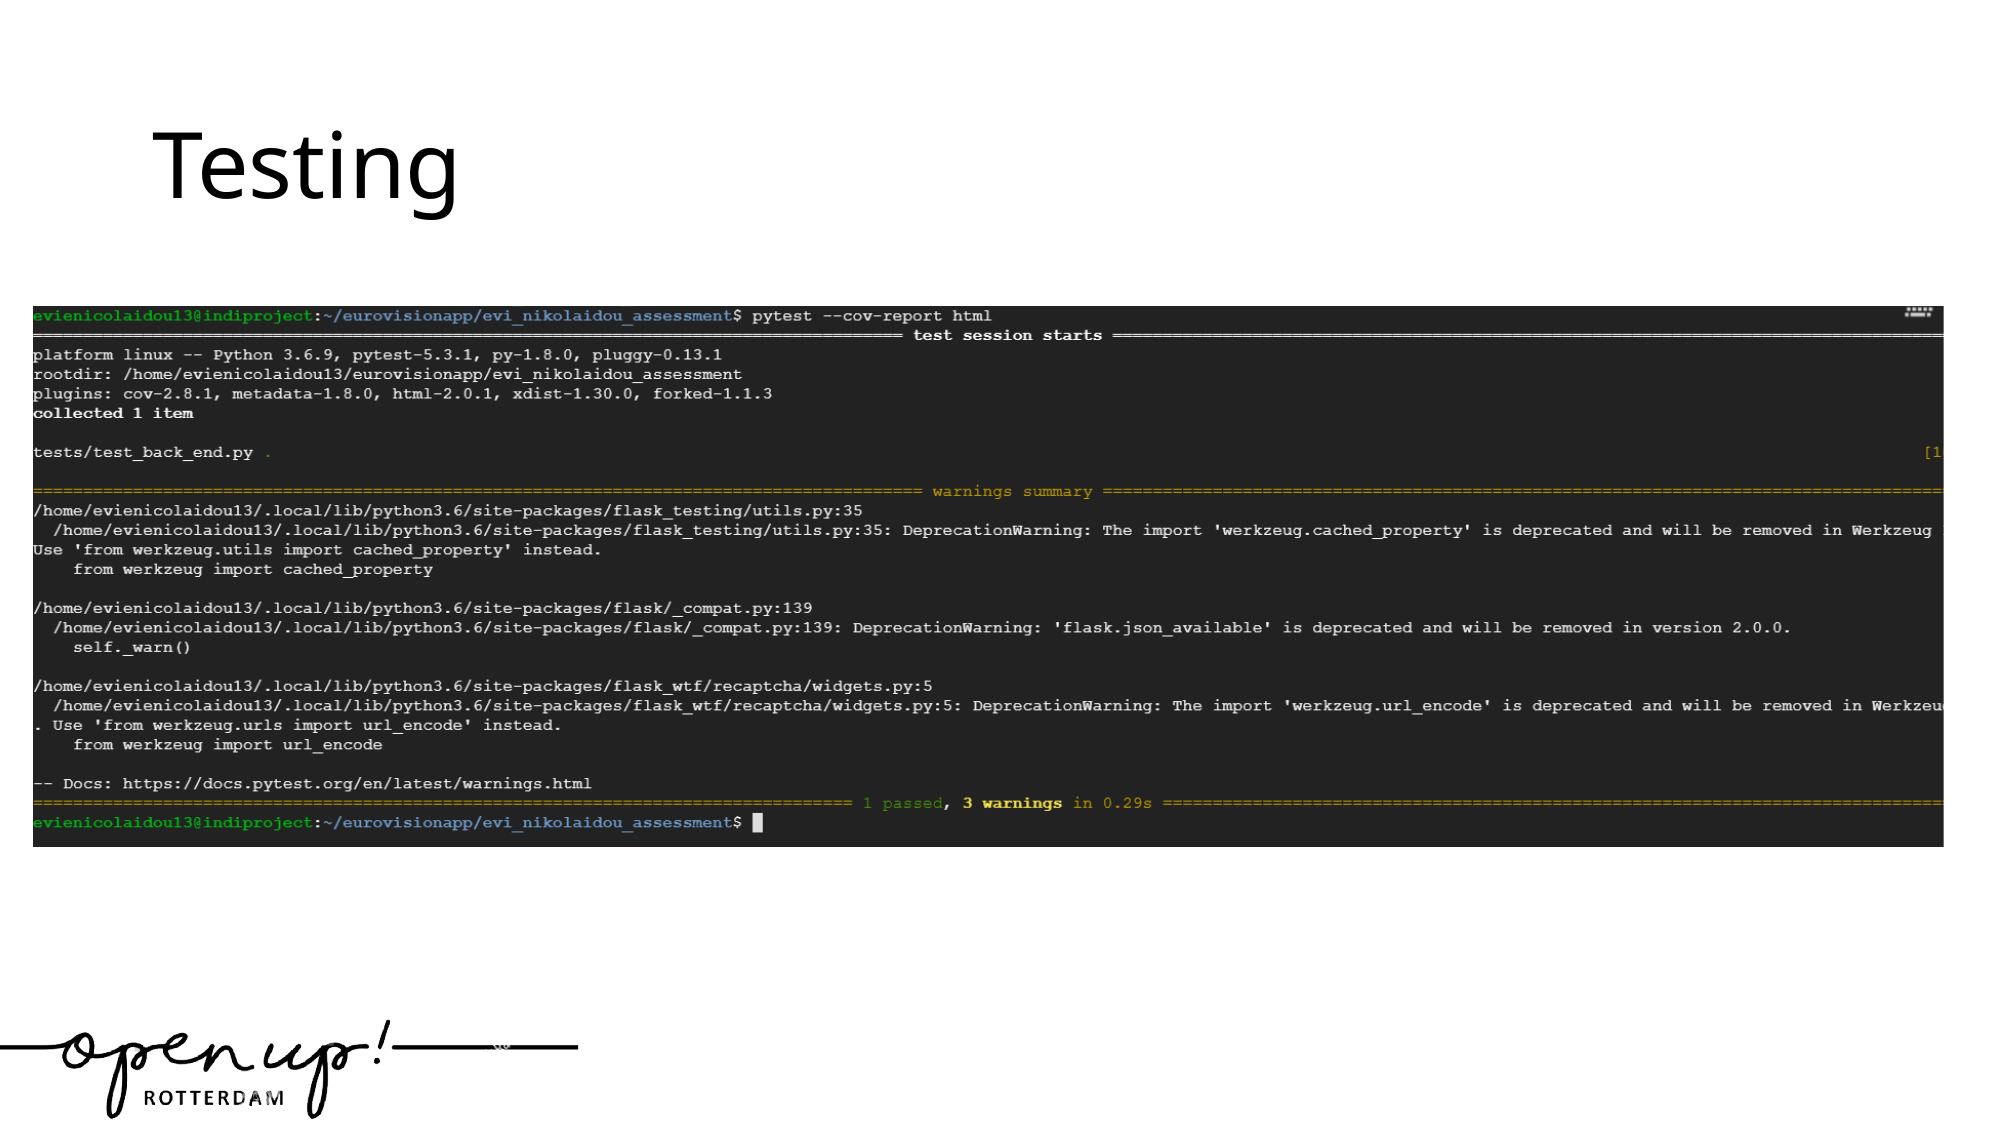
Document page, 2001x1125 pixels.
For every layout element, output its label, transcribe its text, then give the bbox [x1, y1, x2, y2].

title Testing [137, 59, 1863, 278]
picture [0, 1019, 579, 1125]
picture [33, 306, 1944, 847]
